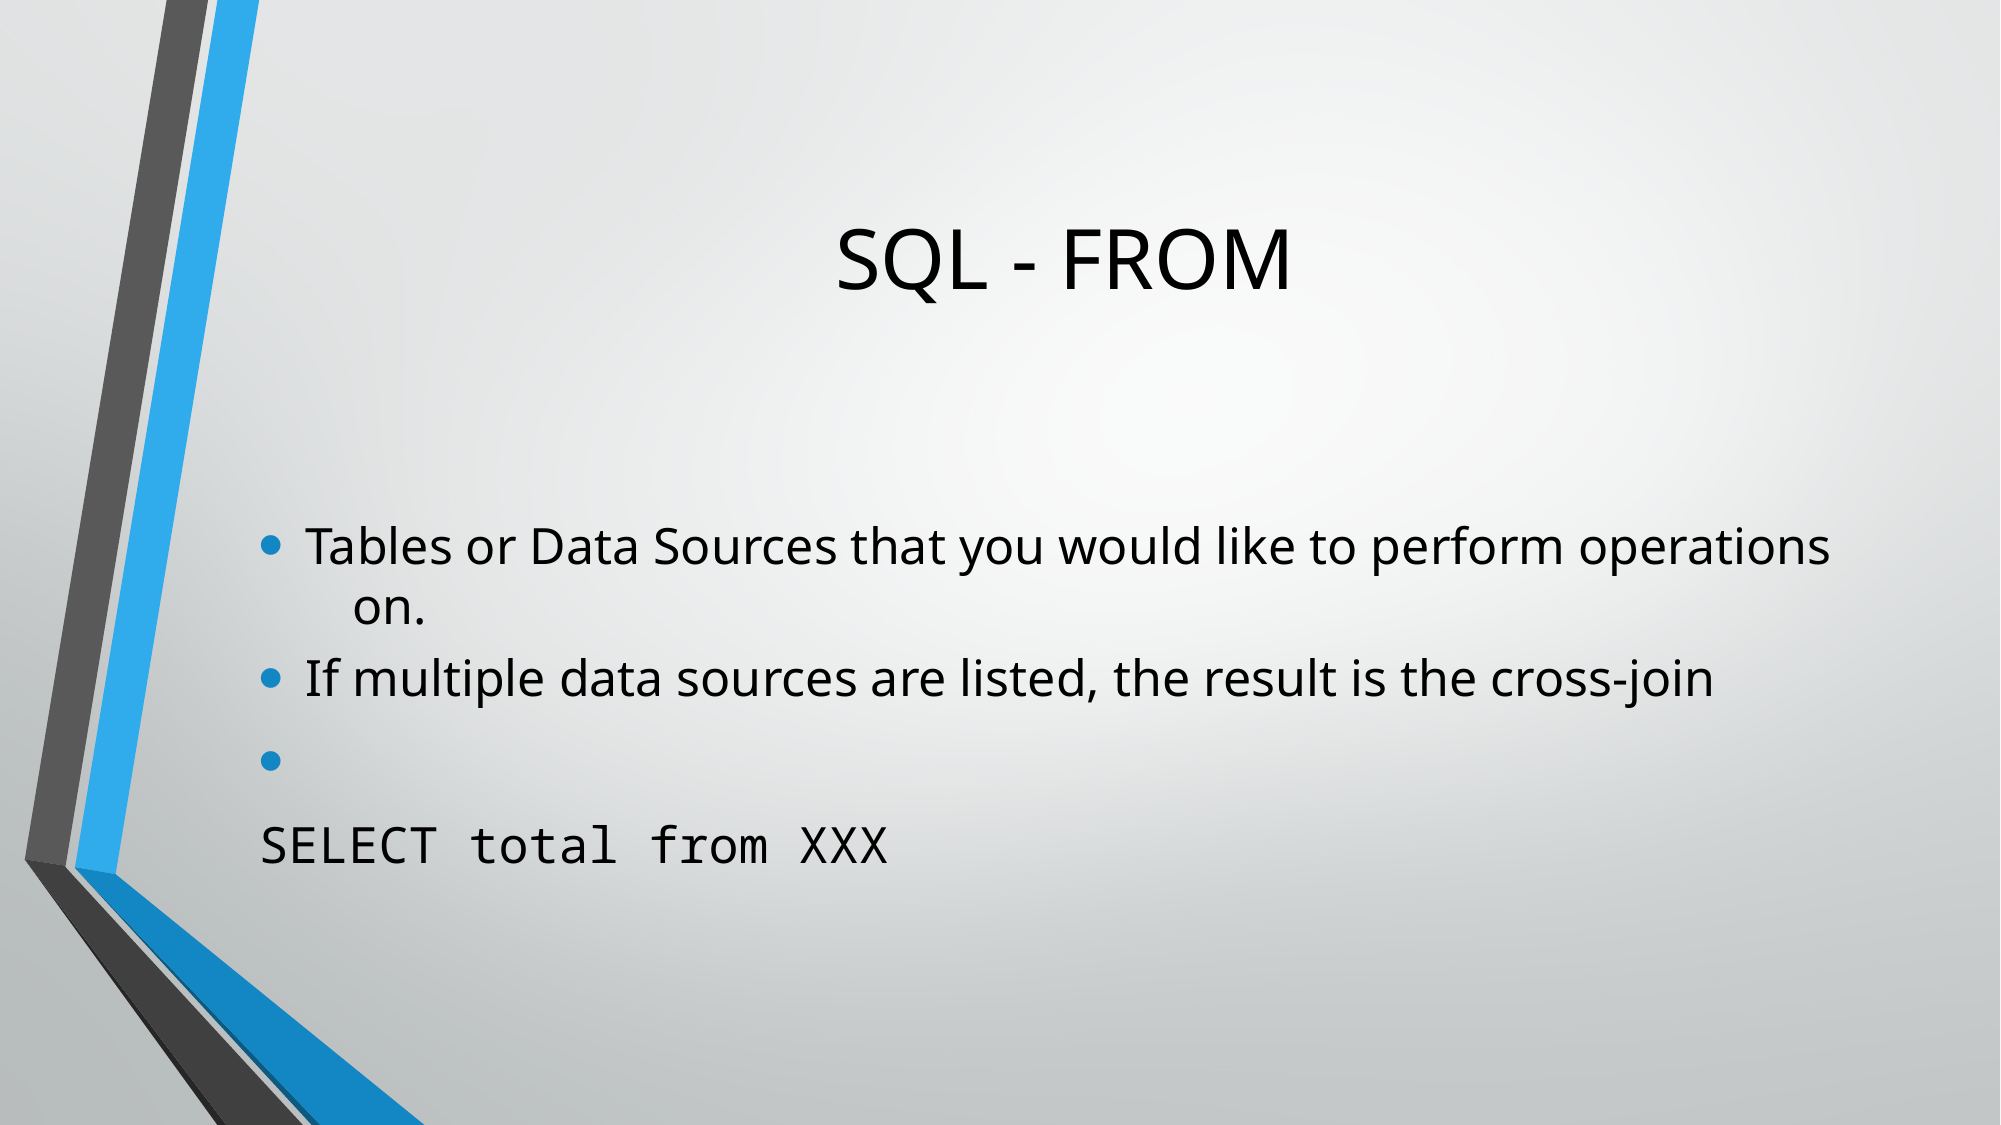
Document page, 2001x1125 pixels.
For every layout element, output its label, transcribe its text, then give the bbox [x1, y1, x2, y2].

title SQL - FROM [243, 112, 1887, 400]
list Tables or Data Sources that you would like to perform operations on. If multiple data sources are listed, the result is the cross-join SELECT total from XXX [243, 437, 1887, 950]
